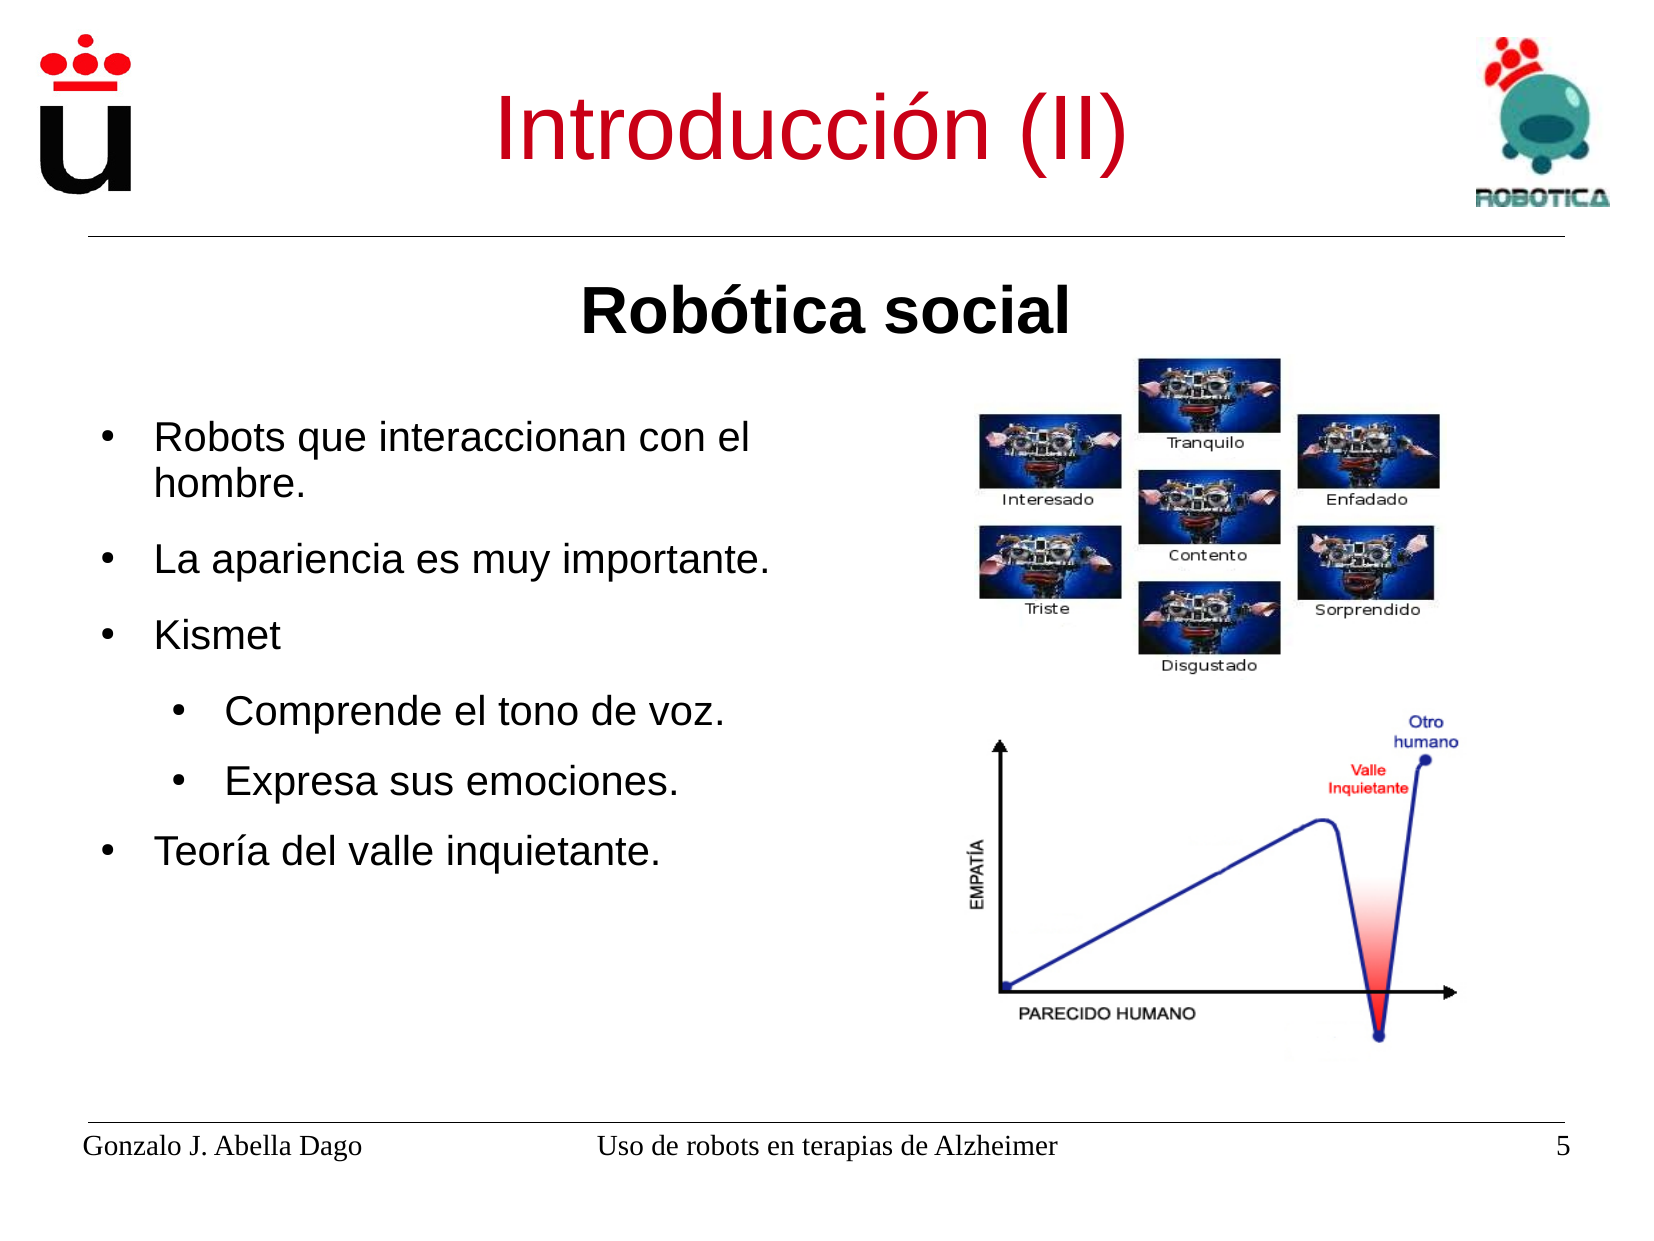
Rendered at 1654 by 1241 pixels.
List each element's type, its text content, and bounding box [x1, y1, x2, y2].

text_box Robótica social [88, 265, 1565, 356]
picture [974, 354, 1447, 680]
picture [1476, 37, 1610, 207]
list Robots que interaccionan con el hombre. La apariencia es muy importante. Kismet Comprende el tono de voz. Expresa sus emociones. Teoría del valle inquietante. [82, 413, 809, 1109]
title Introducción (II) [206, 76, 1418, 180]
picture [944, 708, 1477, 1077]
picture [29, 29, 148, 207]
